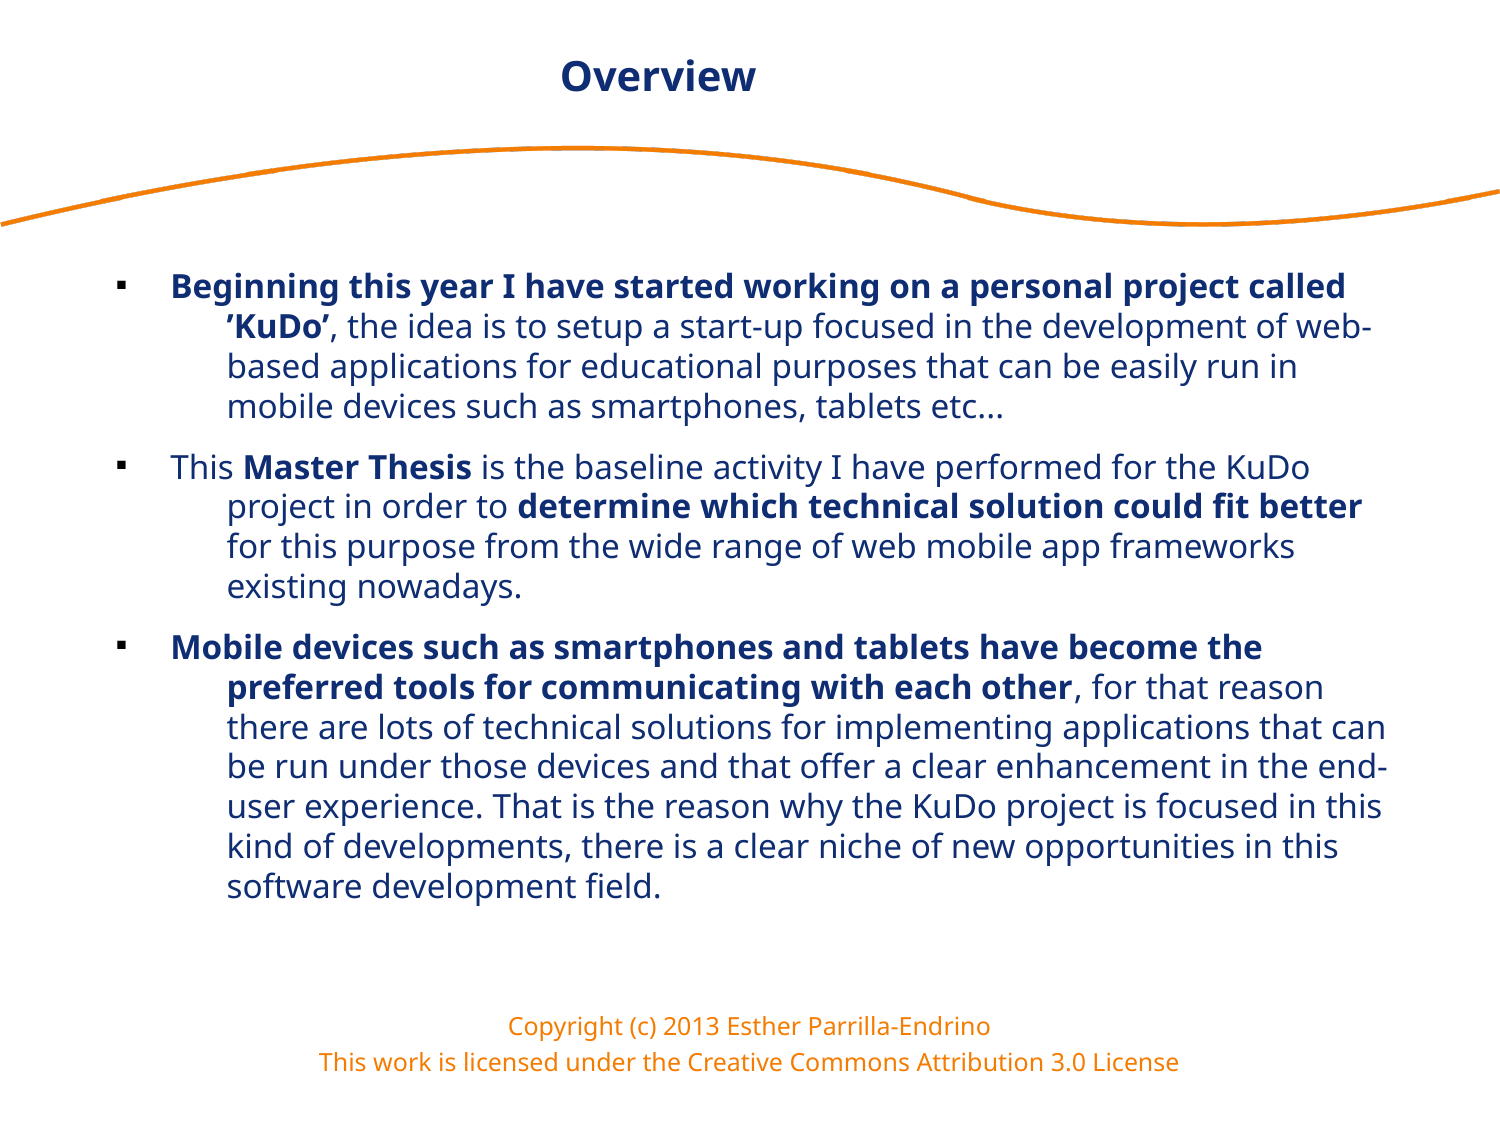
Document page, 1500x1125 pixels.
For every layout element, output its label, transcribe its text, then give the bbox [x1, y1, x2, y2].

list Copyright (c) 2013 Esther Parrilla-Endrino This work is licensed under the Creative Commons Attribution 3.0 License [90, 1010, 1411, 1096]
picture [0, 145, 1500, 227]
list Beginning this year I have started working on a personal project called ’KuDo’, the idea is to setup a start-up focused in the development of web-based applications for educational purposes that can be easily run in mobile devices such as smartphones, tablets etc... This Master Thesis is the baseline activity I have performed for the KuDo project in order to determine which technical solution could fit better for this purpose from the wide range of web mobile app frameworks existing nowadays. Mobile devices such as smartphones and tablets have become the preferred tools for communicating with each other, for that reason there are lots of technical solutions for implementing applications that can be run under those devices and that offer a clear enhancement in the end-user experience. That is the reason why the KuDo project is focused in this kind of developments, there is a clear niche of new opportunities in this software development field. [99, 196, 1411, 1010]
title Overview [142, 49, 1184, 152]
